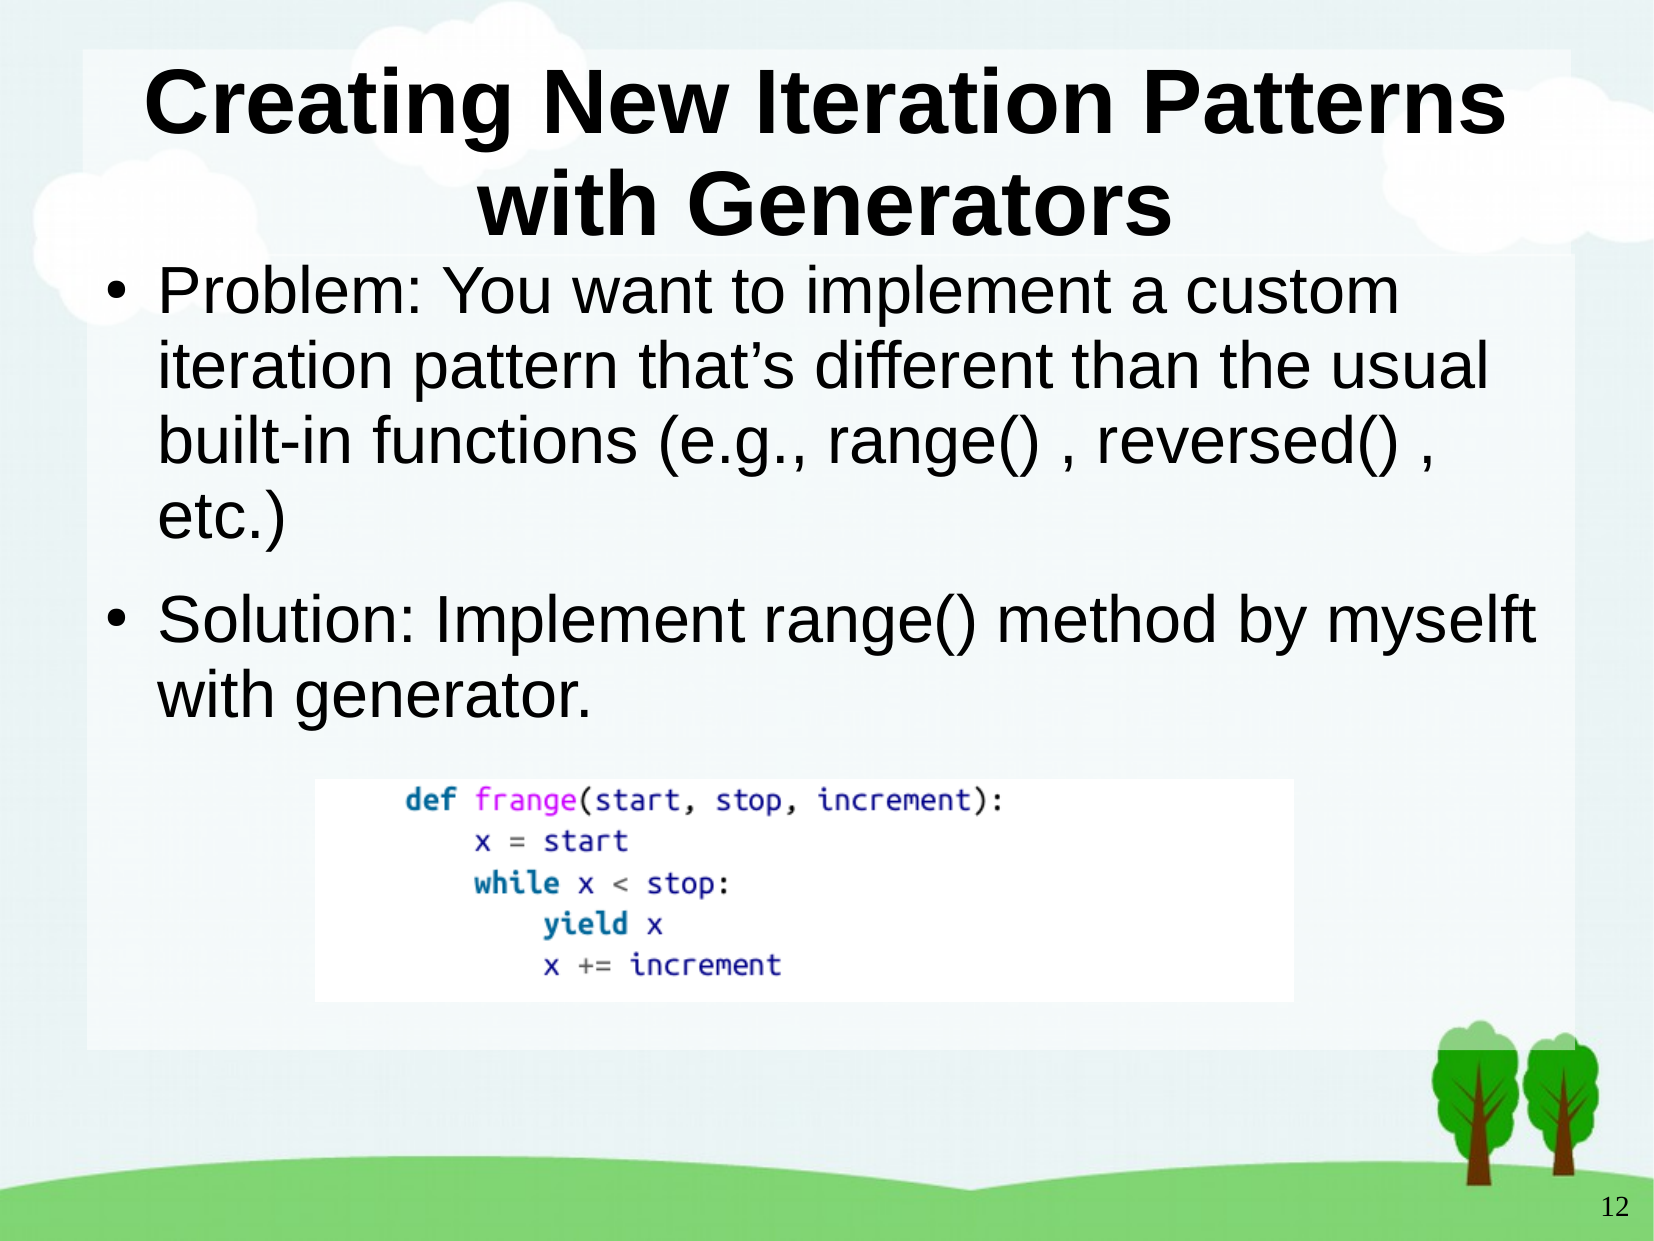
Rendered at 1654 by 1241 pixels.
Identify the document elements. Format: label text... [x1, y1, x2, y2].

picture [0, 0, 1654, 1241]
title Creating New Iteration Patterns with Generators [82, 49, 1571, 257]
list Problem: You want to implement a custom iteration pattern that’s different than the usual built-in functions (e.g., range() , reversed() , etc.) Solution: Implement range() method by myselft with generator. [86, 253, 1576, 1051]
